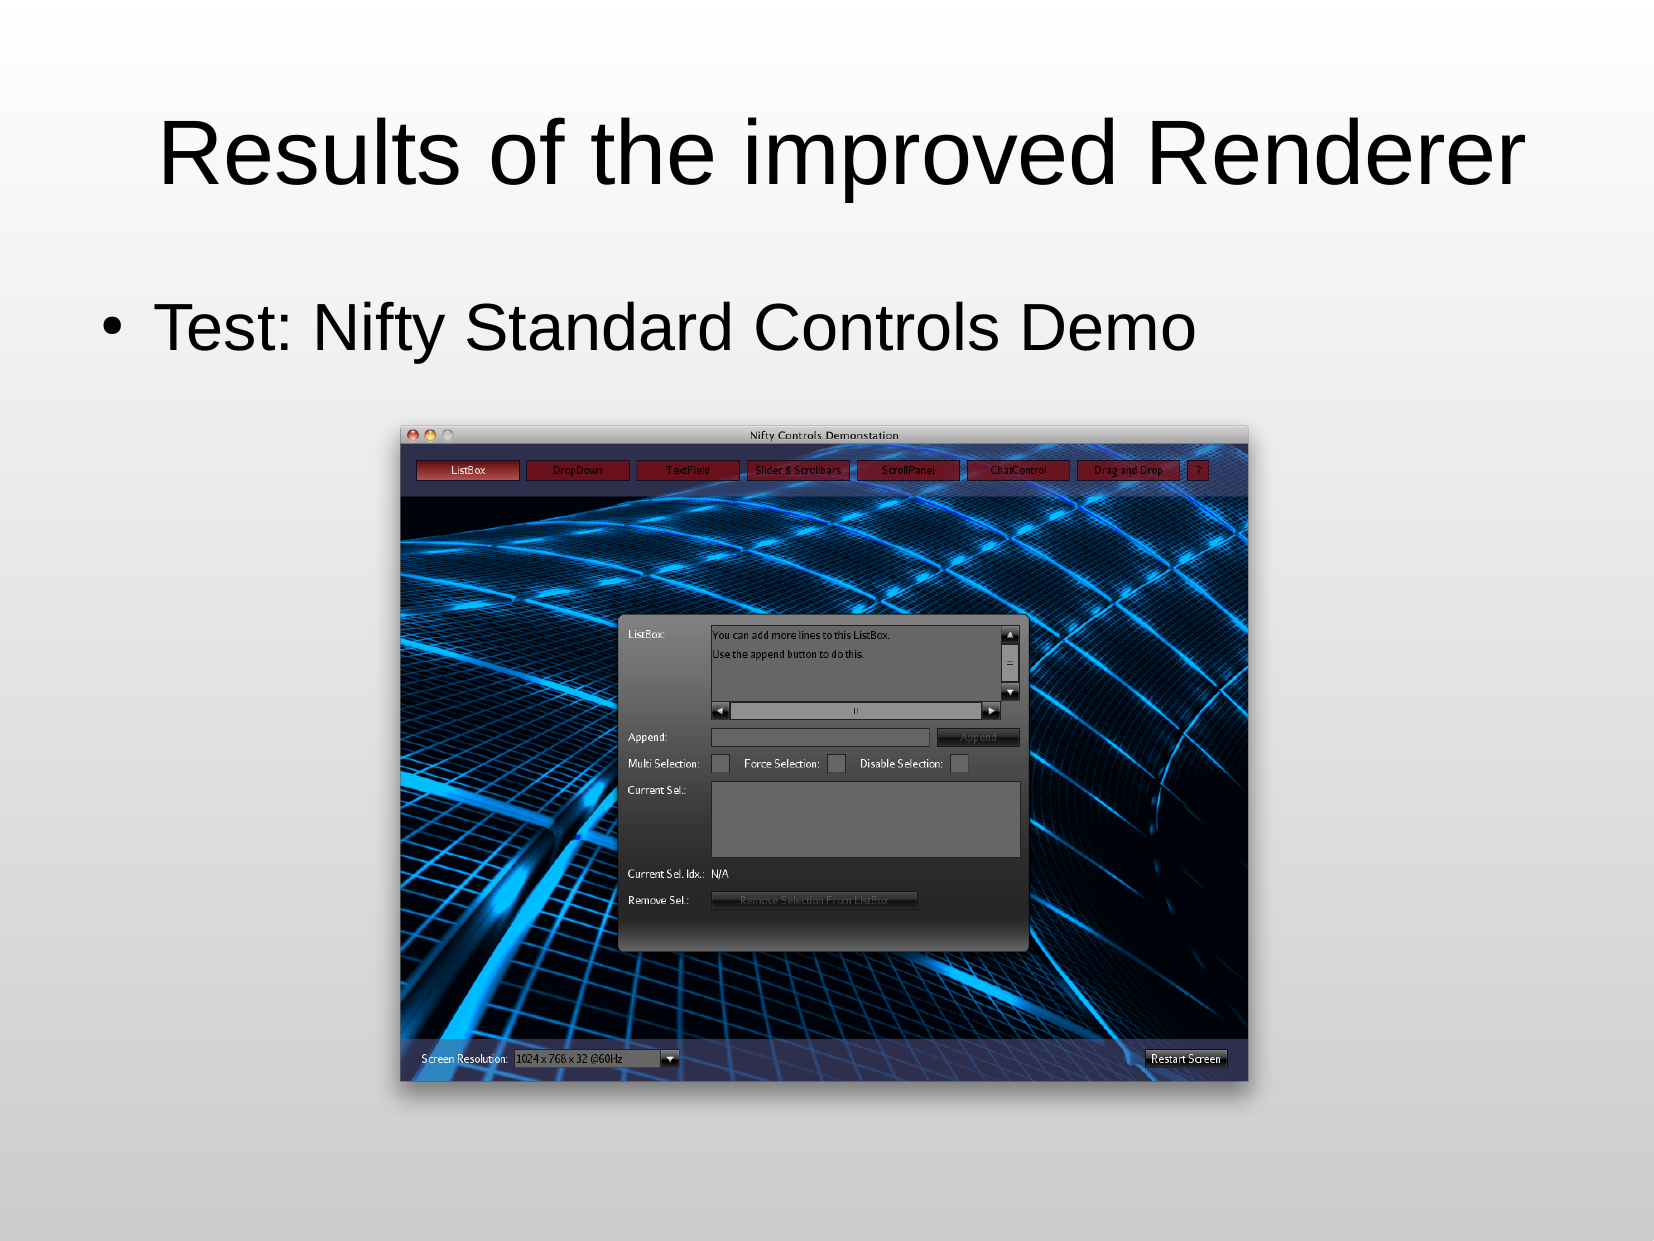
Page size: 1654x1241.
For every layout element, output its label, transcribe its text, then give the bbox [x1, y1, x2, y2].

list Test: Nifty Standard Controls Demo [82, 290, 1571, 1109]
picture [367, 405, 1281, 1126]
title Results of the improved Renderer [82, 49, 1571, 257]
